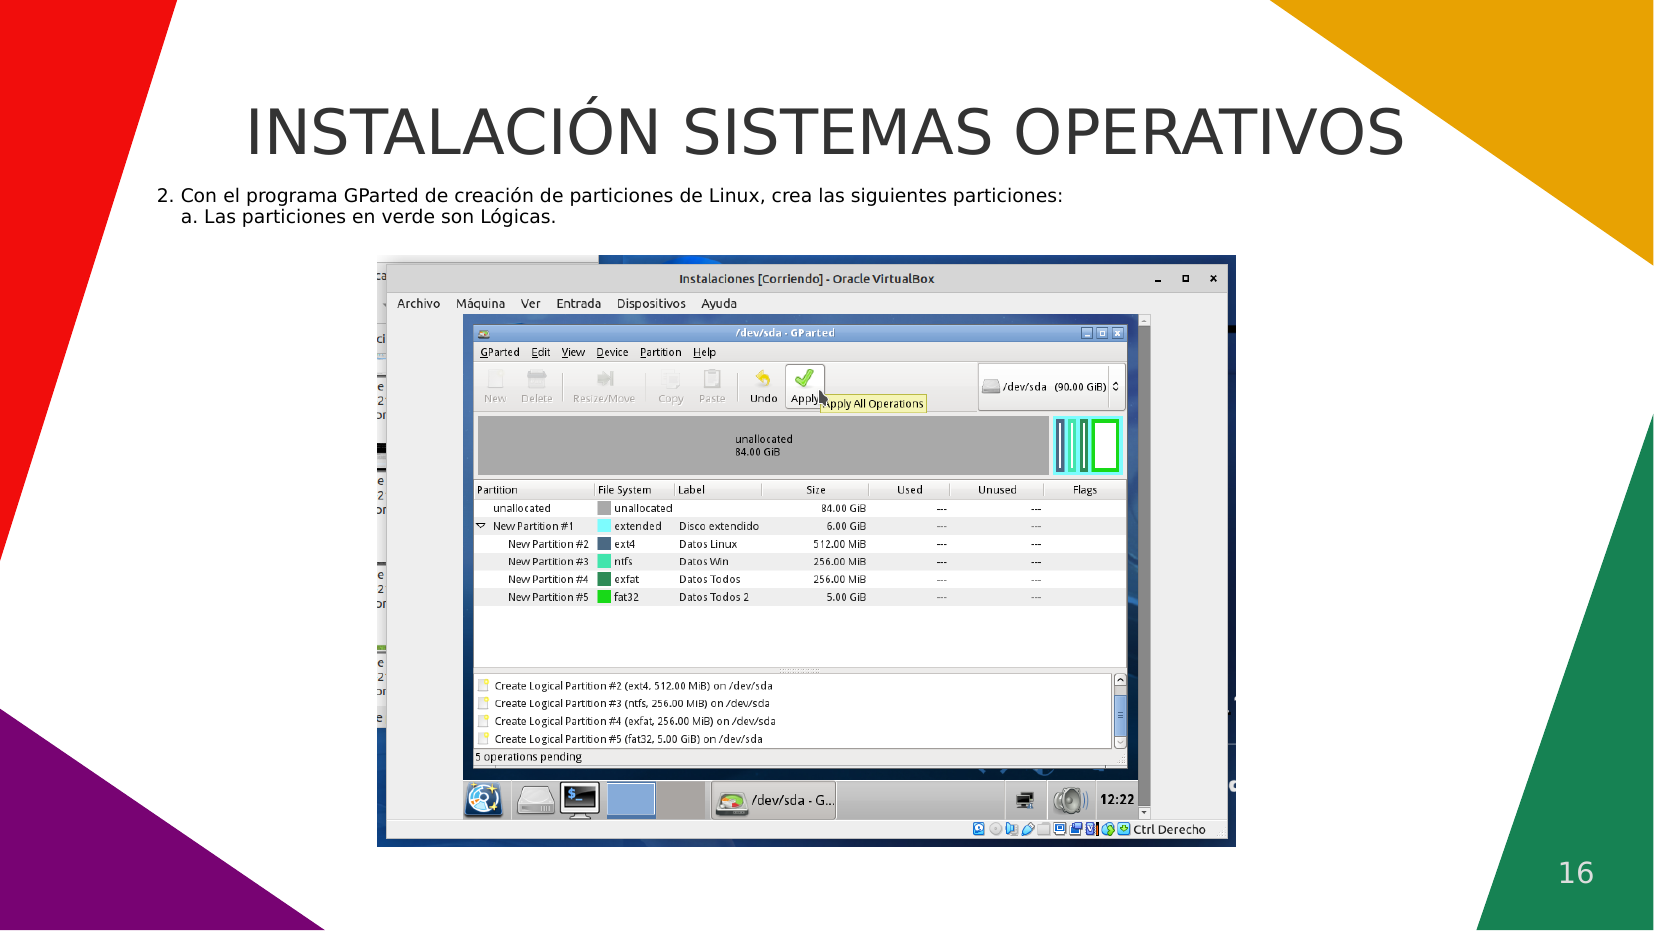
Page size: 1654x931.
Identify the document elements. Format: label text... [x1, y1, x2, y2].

picture [377, 255, 1236, 847]
text_box 2. Con el programa GParted de creación de particiones de Linux, crea las siguientes particiones: a. Las particiones en verde son Lógicas. [118, 177, 1093, 237]
title INSTALACIÓN SISTEMAS OPERATIVOS [118, 59, 1536, 207]
